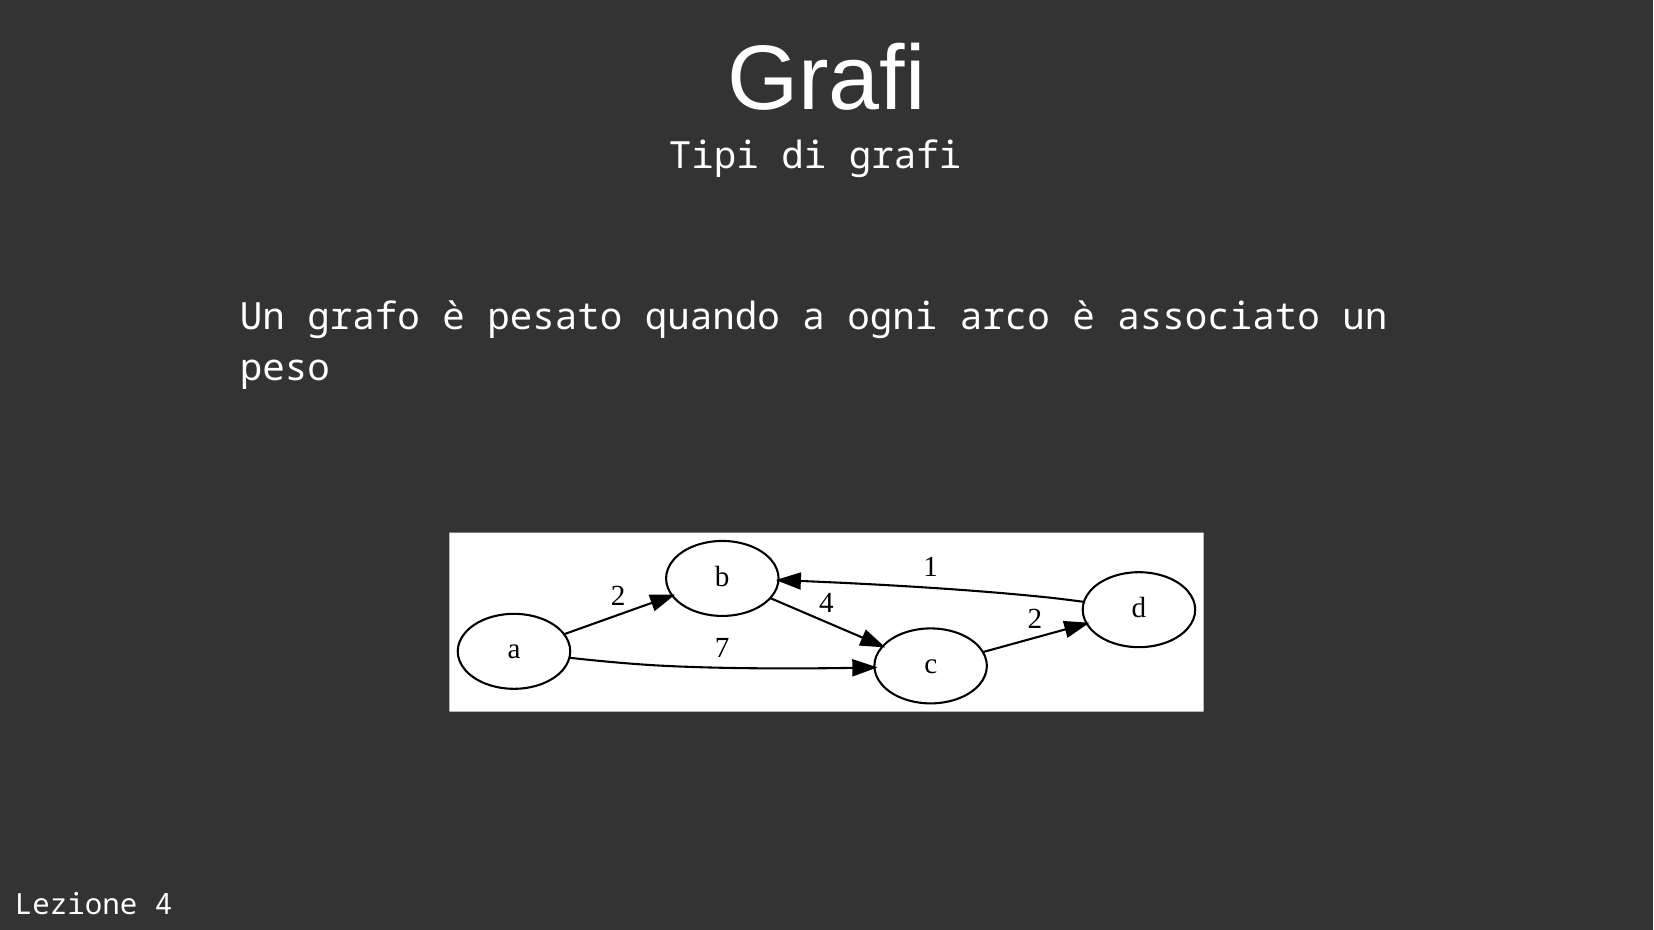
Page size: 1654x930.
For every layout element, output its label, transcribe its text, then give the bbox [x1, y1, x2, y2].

title Grafi [82, 0, 1571, 156]
picture [448, 531, 1205, 713]
text_box Un grafo è pesato quando a ogni arco è associato un peso [225, 282, 1426, 450]
text_box Tipi di grafi [654, 121, 999, 188]
text_box Lezione 4 [0, 875, 188, 930]
